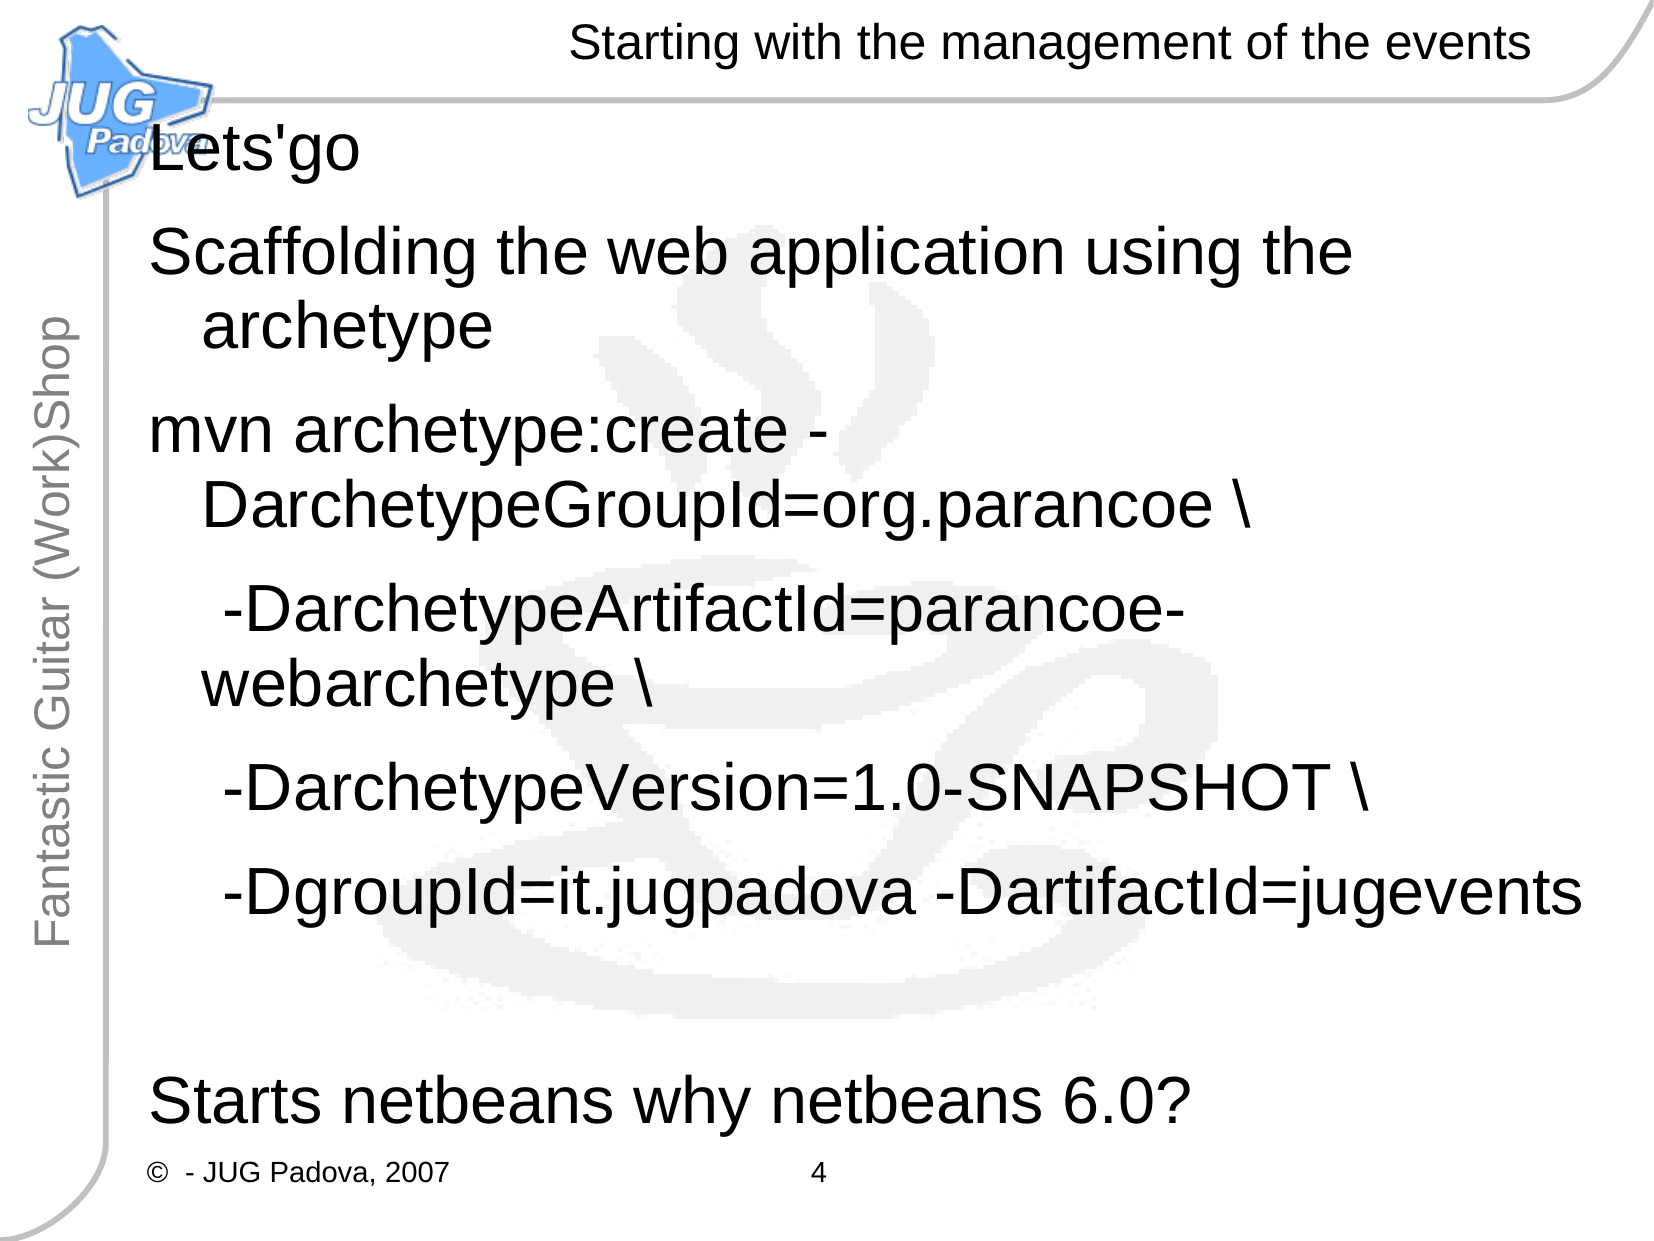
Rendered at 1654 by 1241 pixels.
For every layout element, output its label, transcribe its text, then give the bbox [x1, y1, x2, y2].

title Starting with the management of the events [292, 0, 1534, 89]
list Lets'go Scaffolding the web application using the archetype mvn archetype:create -DarchetypeGroupId=org.parancoe \ -DarchetypeArtifactId=parancoe-webarchetype \ -DarchetypeVersion=1.0-SNAPSHOT \ -DgroupId=it.jugpadova -DartifactId=jugevents Starts netbeans why netbeans 6.0? [131, 109, 1591, 1138]
picture [28, 25, 216, 200]
